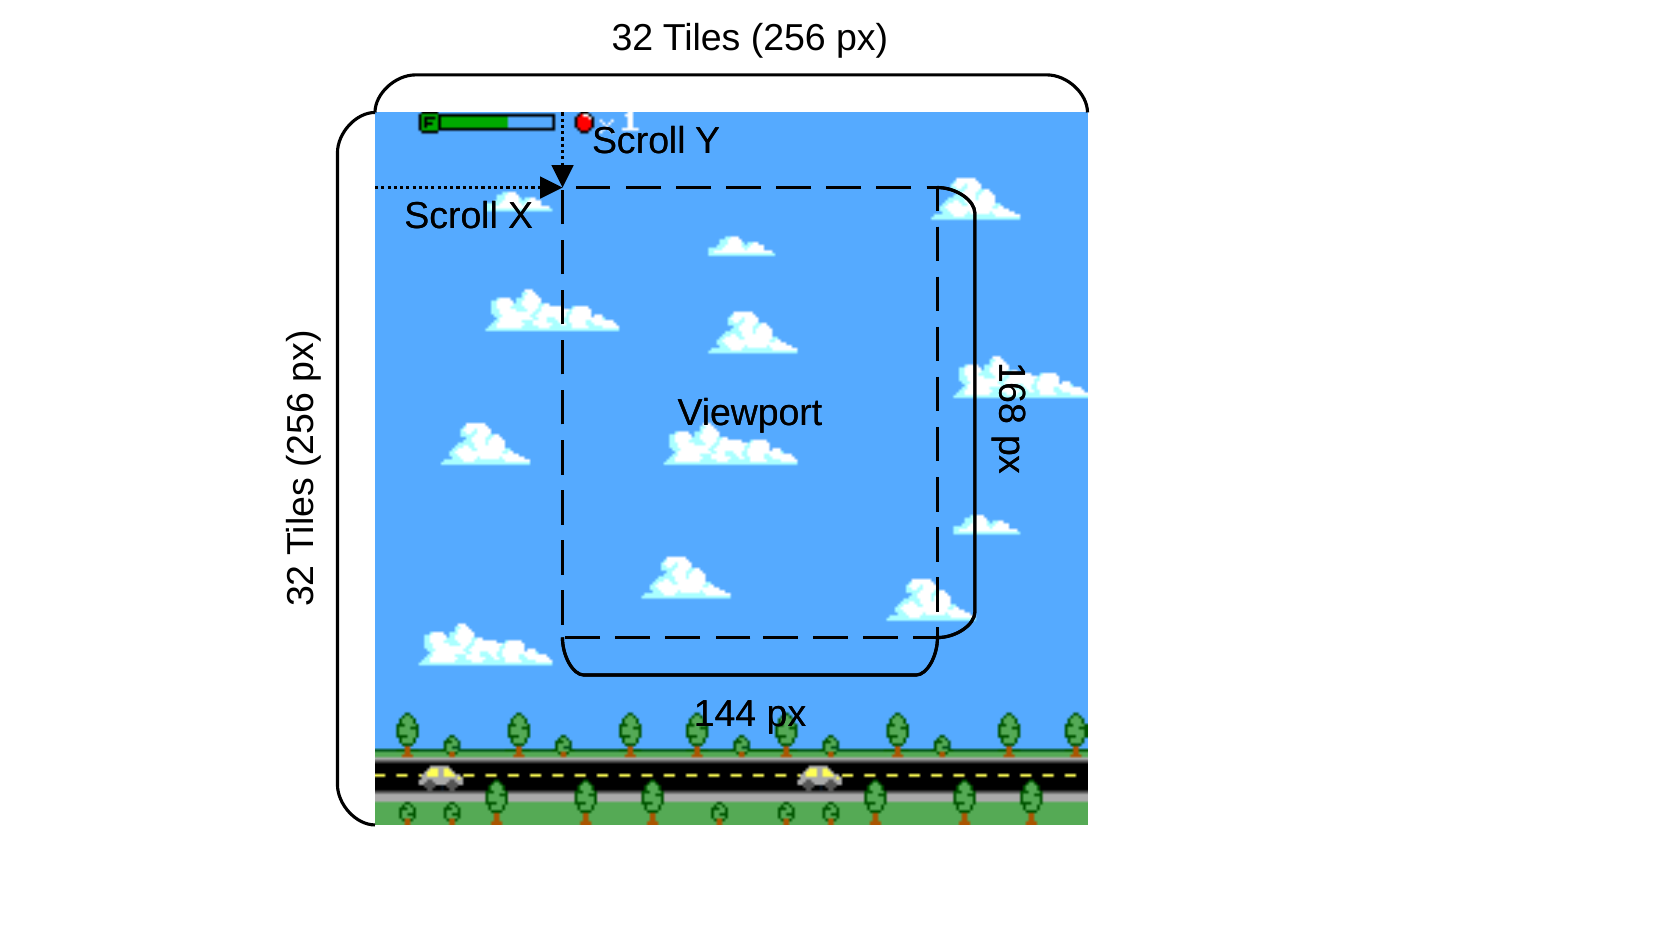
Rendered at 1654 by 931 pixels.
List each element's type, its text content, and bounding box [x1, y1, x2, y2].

text_box 168 px [975, 347, 1041, 536]
text_box 32 Tiles (256 px) [271, 300, 371, 638]
picture [375, 112, 1088, 826]
text_box 144 px [562, 685, 938, 784]
picture [938, 190, 973, 635]
picture [375, 112, 562, 187]
picture [565, 638, 935, 673]
text_box Scroll X [375, 187, 563, 245]
text_box Scroll Y [562, 112, 751, 170]
text_box 32 Tiles (256 px) [562, 9, 938, 108]
text_box Viewport [562, 187, 938, 638]
